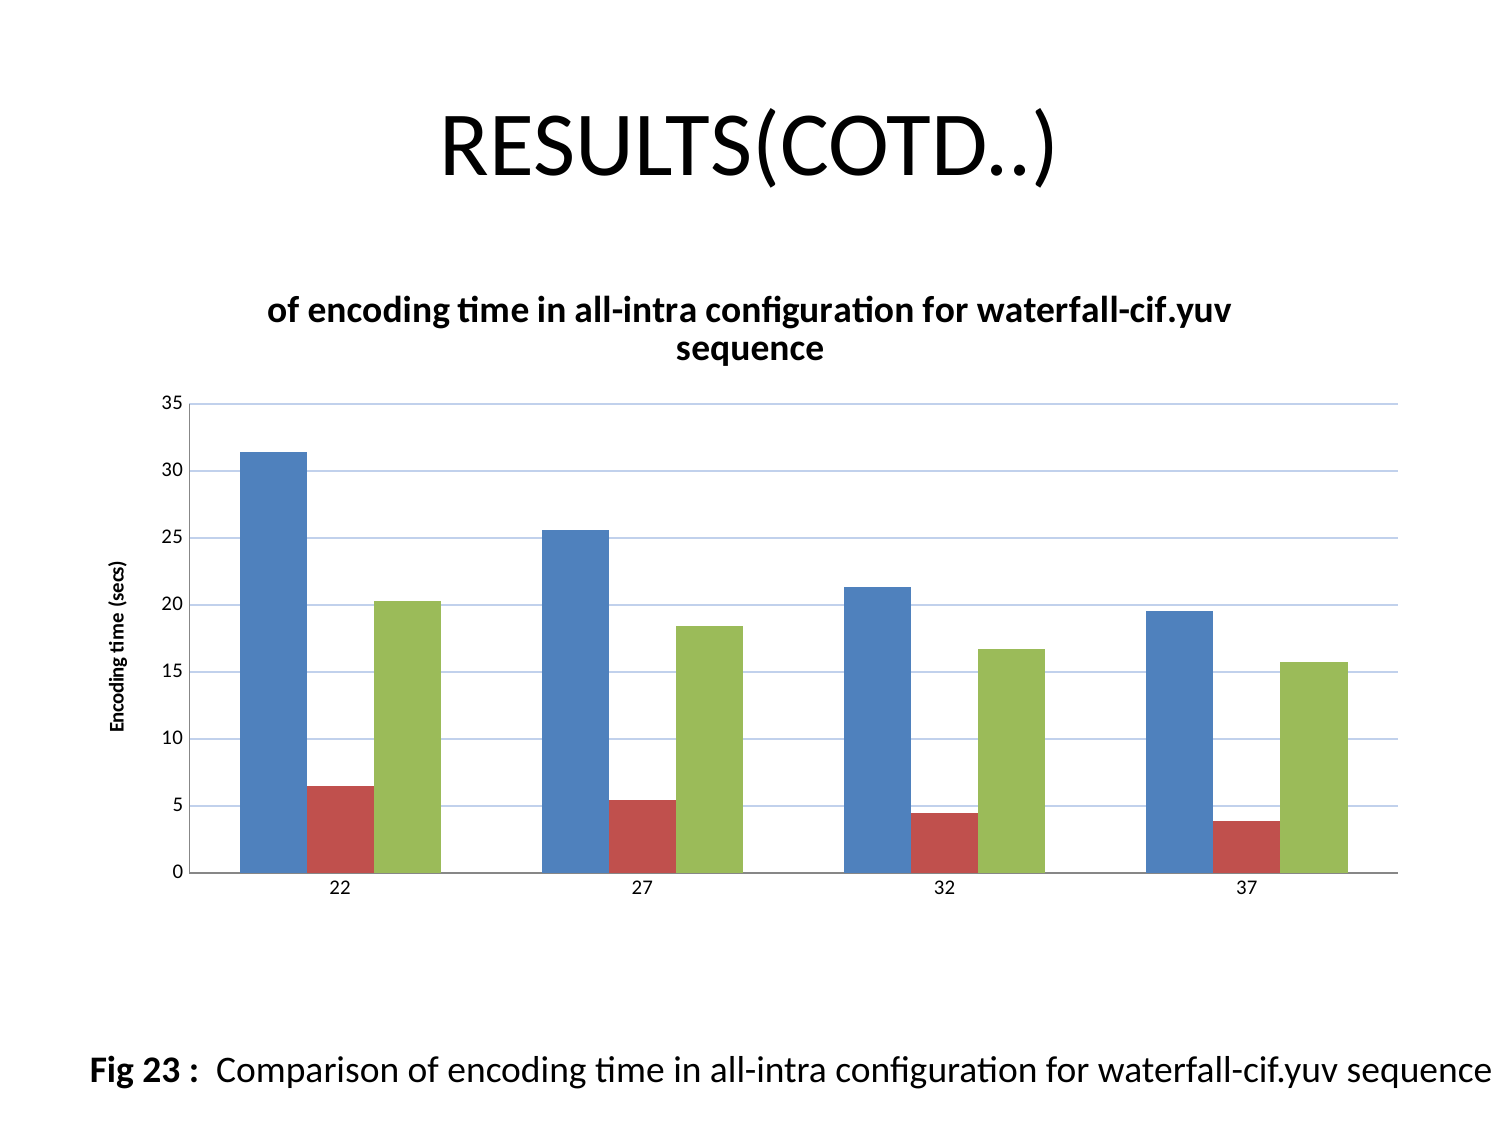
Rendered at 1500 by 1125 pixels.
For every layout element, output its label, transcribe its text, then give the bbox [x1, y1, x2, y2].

text_box Fig 23 : Comparison of encoding time in all-intra configuration for waterfall-cif.yuv sequence [75, 1037, 1500, 1125]
chart [75, 262, 1425, 913]
title Results(cotd..) [75, 45, 1425, 233]
